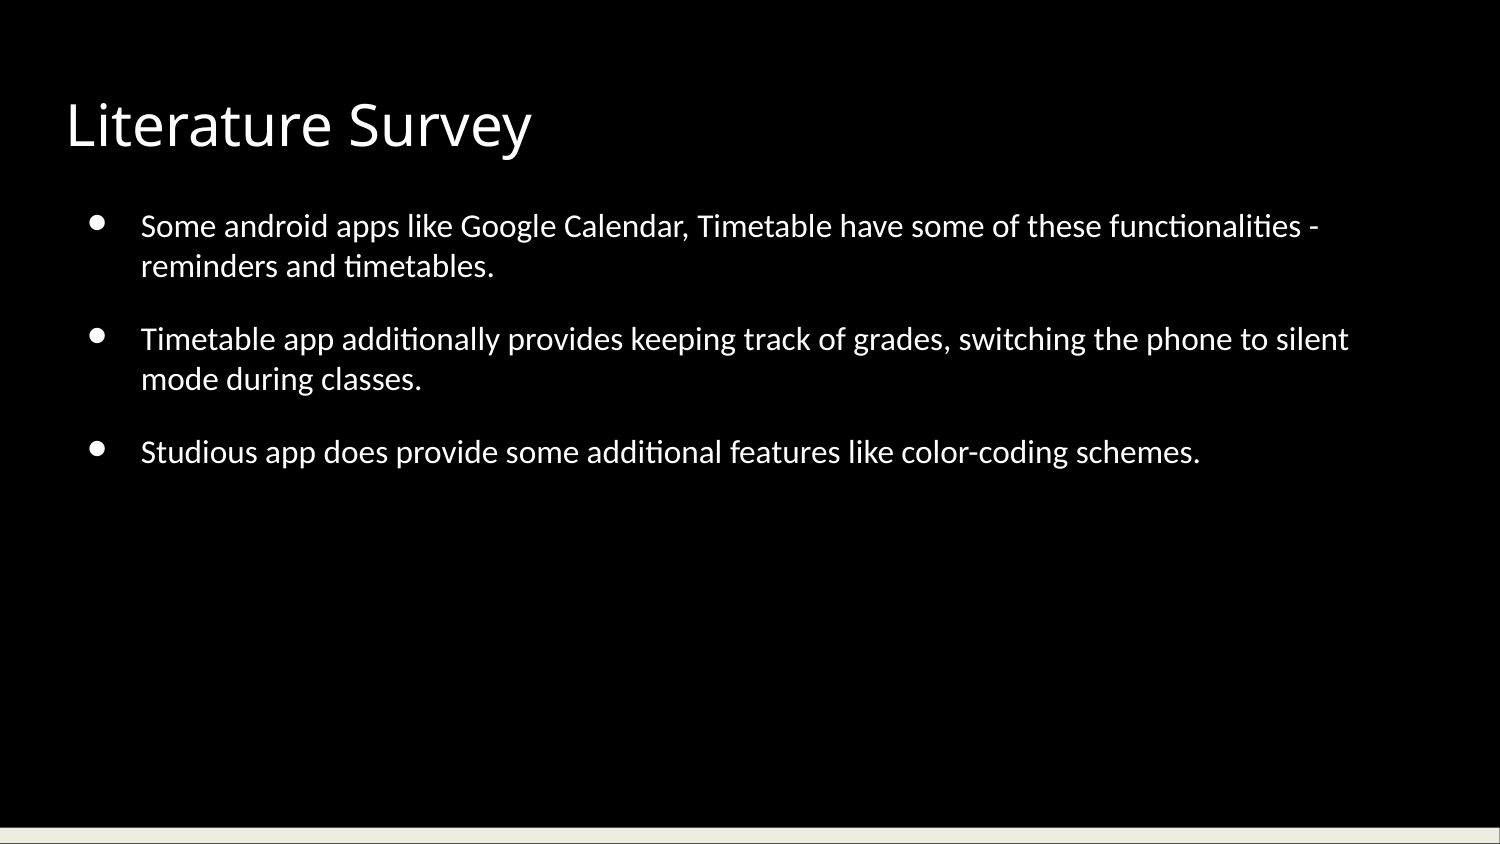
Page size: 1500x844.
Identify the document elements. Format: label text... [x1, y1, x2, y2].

text_box Some android apps like Google Calendar, Timetable have some of these functionalities - reminders and timetables. Timetable app additionally provides keeping track of grades, switching the phone to silent mode during classes. Studious app does provide some additional features like color-coding schemes. [51, 188, 1449, 750]
text_box Literature Survey [51, 72, 1449, 167]
